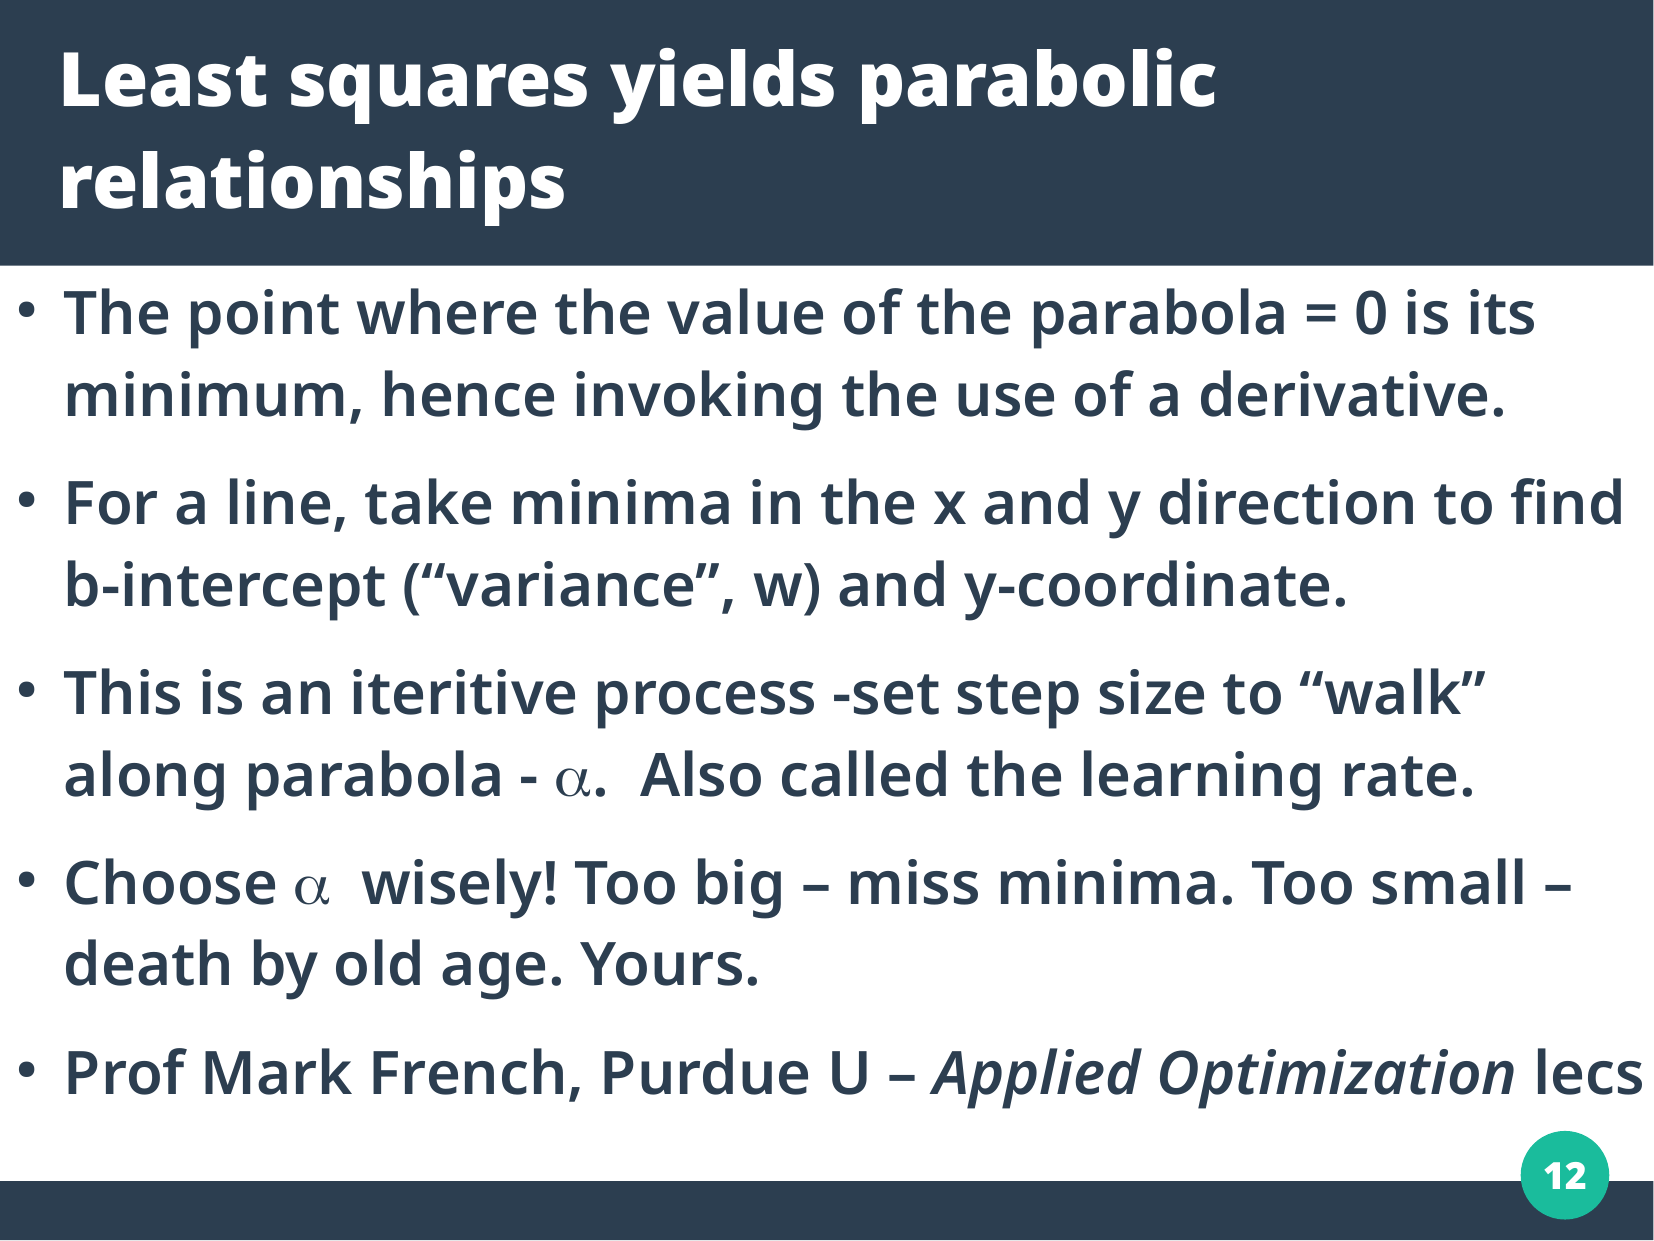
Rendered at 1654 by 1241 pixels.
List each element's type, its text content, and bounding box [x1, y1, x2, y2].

list The point where the value of the parabola = 0 is its minimum, hence invoking the use of a derivative. For a line, take minima in the x and y direction to find b-intercept (“variance”, w) and y-coordinate. This is an iteritive process -set step size to “walk” along parabola - a. Also called the learning rate. Choose a wisely! Too big – miss minima. Too small – death by old age. Yours. Prof Mark French, Purdue U – Applied Optimization lecs [0, 270, 1654, 1186]
title Least squares yields parabolic relationships [59, 49, 1595, 207]
